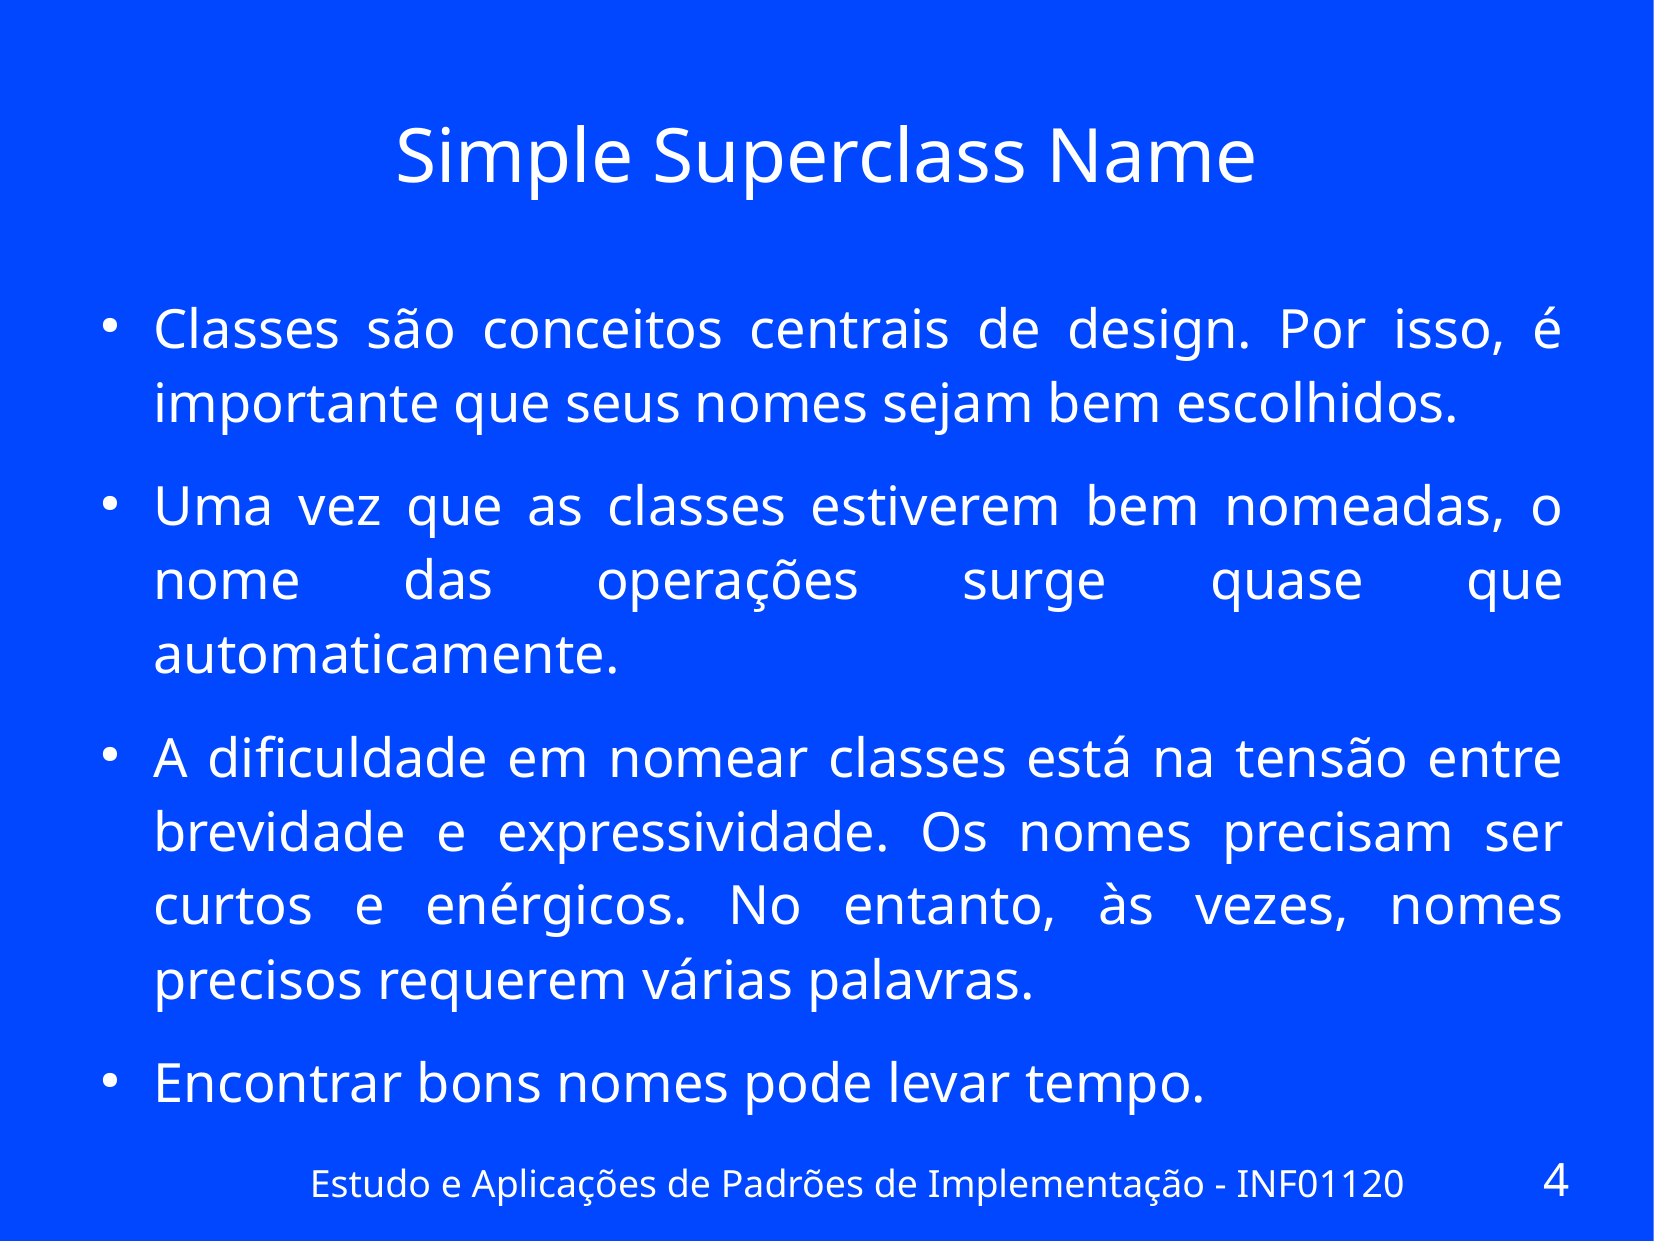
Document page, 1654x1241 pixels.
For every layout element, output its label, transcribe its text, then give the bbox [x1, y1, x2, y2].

list Classes são conceitos centrais de design. Por isso, é importante que seus nomes sejam bem escolhidos. Uma vez que as classes estiverem bem nomeadas, o nome das operações surge quase que automaticamente. A dificuldade em nomear classes está na tensão entre brevidade e expressividade. Os nomes precisam ser curtos e enérgicos. No entanto, às vezes, nomes precisos requerem várias palavras. Encontrar bons nomes pode levar tempo. [82, 290, 1565, 1123]
title Simple Superclass Name [82, 49, 1571, 257]
